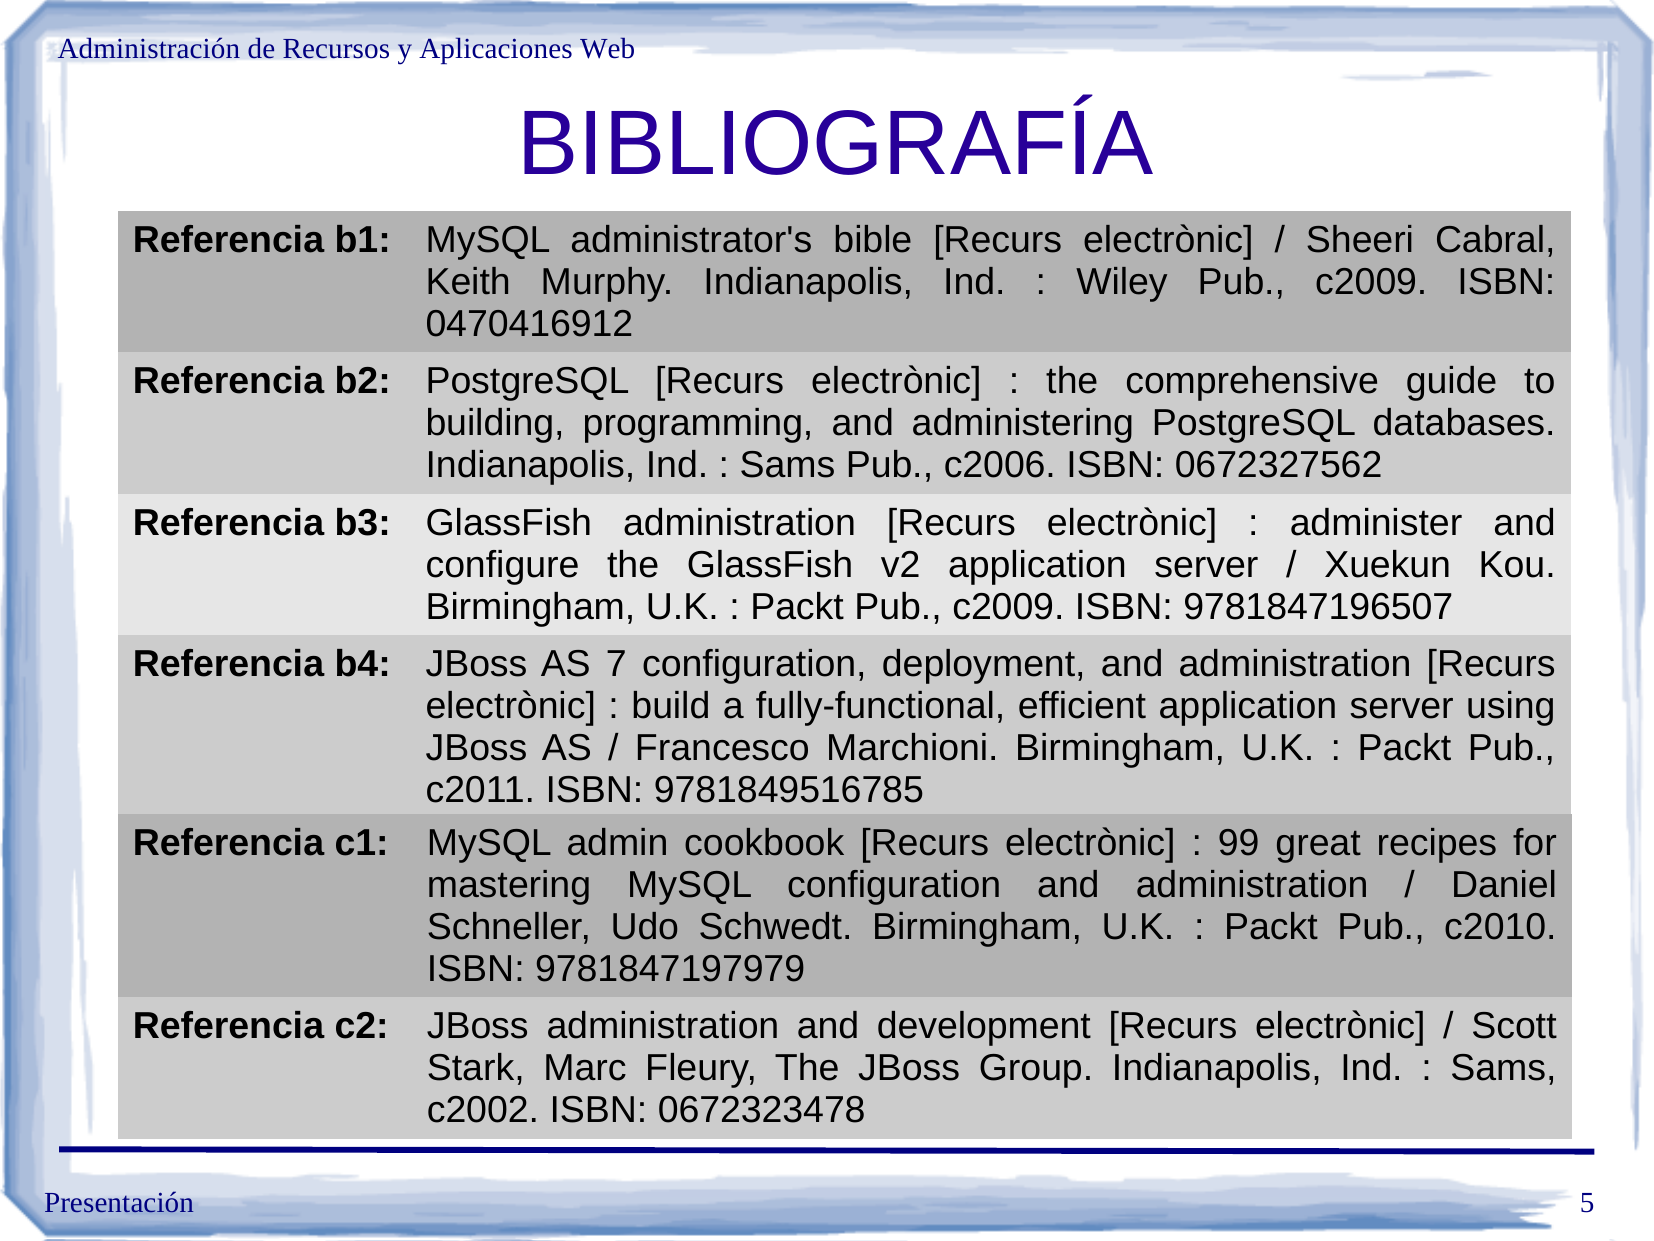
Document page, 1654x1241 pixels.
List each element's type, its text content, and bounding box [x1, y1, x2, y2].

picture [0, 0, 1654, 1241]
table_header MySQL admin cookbook [Recurs electrònic] : 99 great recipes for mastering MySQL configuration and administration / Daniel Schneller, Udo Schwedt. Birmingham, U.K. : Packt Pub., c2010. ISBN: 9781847197979 [412, 814, 1572, 997]
table_header Referencia c1: [118, 814, 412, 997]
table_cell Referencia b4: [118, 635, 411, 814]
table_header MySQL administrator's bible [Recurs electrònic] / Sheeri Cabral, Keith Murphy. Indianapolis, Ind. : Wiley Pub., c2009. ISBN: 0470416912 [411, 211, 1571, 352]
table_header Referencia b1: [118, 211, 411, 352]
table_cell PostgreSQL [Recurs electrònic] : the comprehensive guide to building, programming, and administering PostgreSQL databases. Indianapolis, Ind. : Sams Pub., c2006. ISBN: 0672327562 [411, 352, 1571, 494]
table_cell JBoss AS 7 configuration, deployment, and administration [Recurs electrònic] : build a fully-functional, efficient application server using JBoss AS / Francesco Marchioni. Birmingham, U.K. : Packt Pub., c2011. ISBN: 9781849516785 [411, 635, 1571, 814]
table_cell Referencia b3: [118, 494, 411, 635]
title BIBLIOGRAFÍA [80, 79, 1593, 207]
table_cell GlassFish administration [Recurs electrònic] : administer and configure the GlassFish v2 application server / Xuekun Kou. Birmingham, U.K. : Packt Pub., c2009. ISBN: 9781847196507 [411, 494, 1571, 635]
table_cell Referencia c2: [118, 997, 412, 1139]
table_cell Referencia b2: [118, 352, 411, 494]
table_cell JBoss administration and development [Recurs electrònic] / Scott Stark, Marc Fleury, The JBoss Group. Indianapolis, Ind. : Sams, c2002. ISBN: 0672323478 [412, 997, 1572, 1139]
